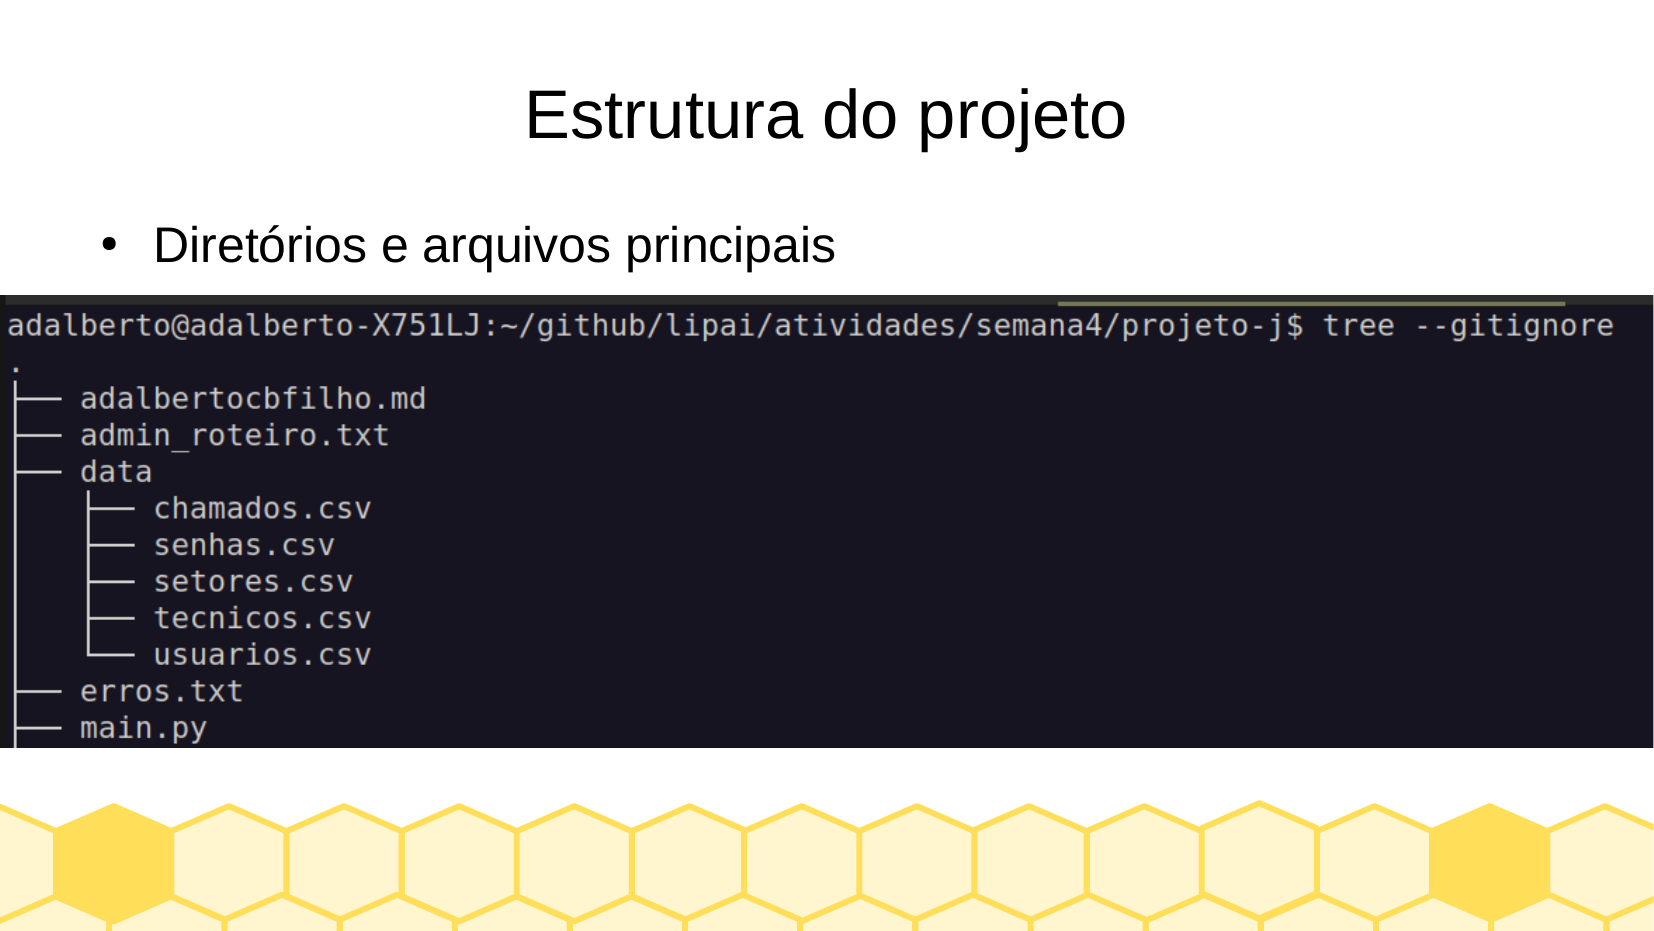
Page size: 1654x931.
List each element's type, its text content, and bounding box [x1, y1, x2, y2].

picture [0, 295, 1654, 748]
title Estrutura do projeto [82, 37, 1571, 193]
list Diretórios e arquivos principais [82, 217, 1418, 295]
